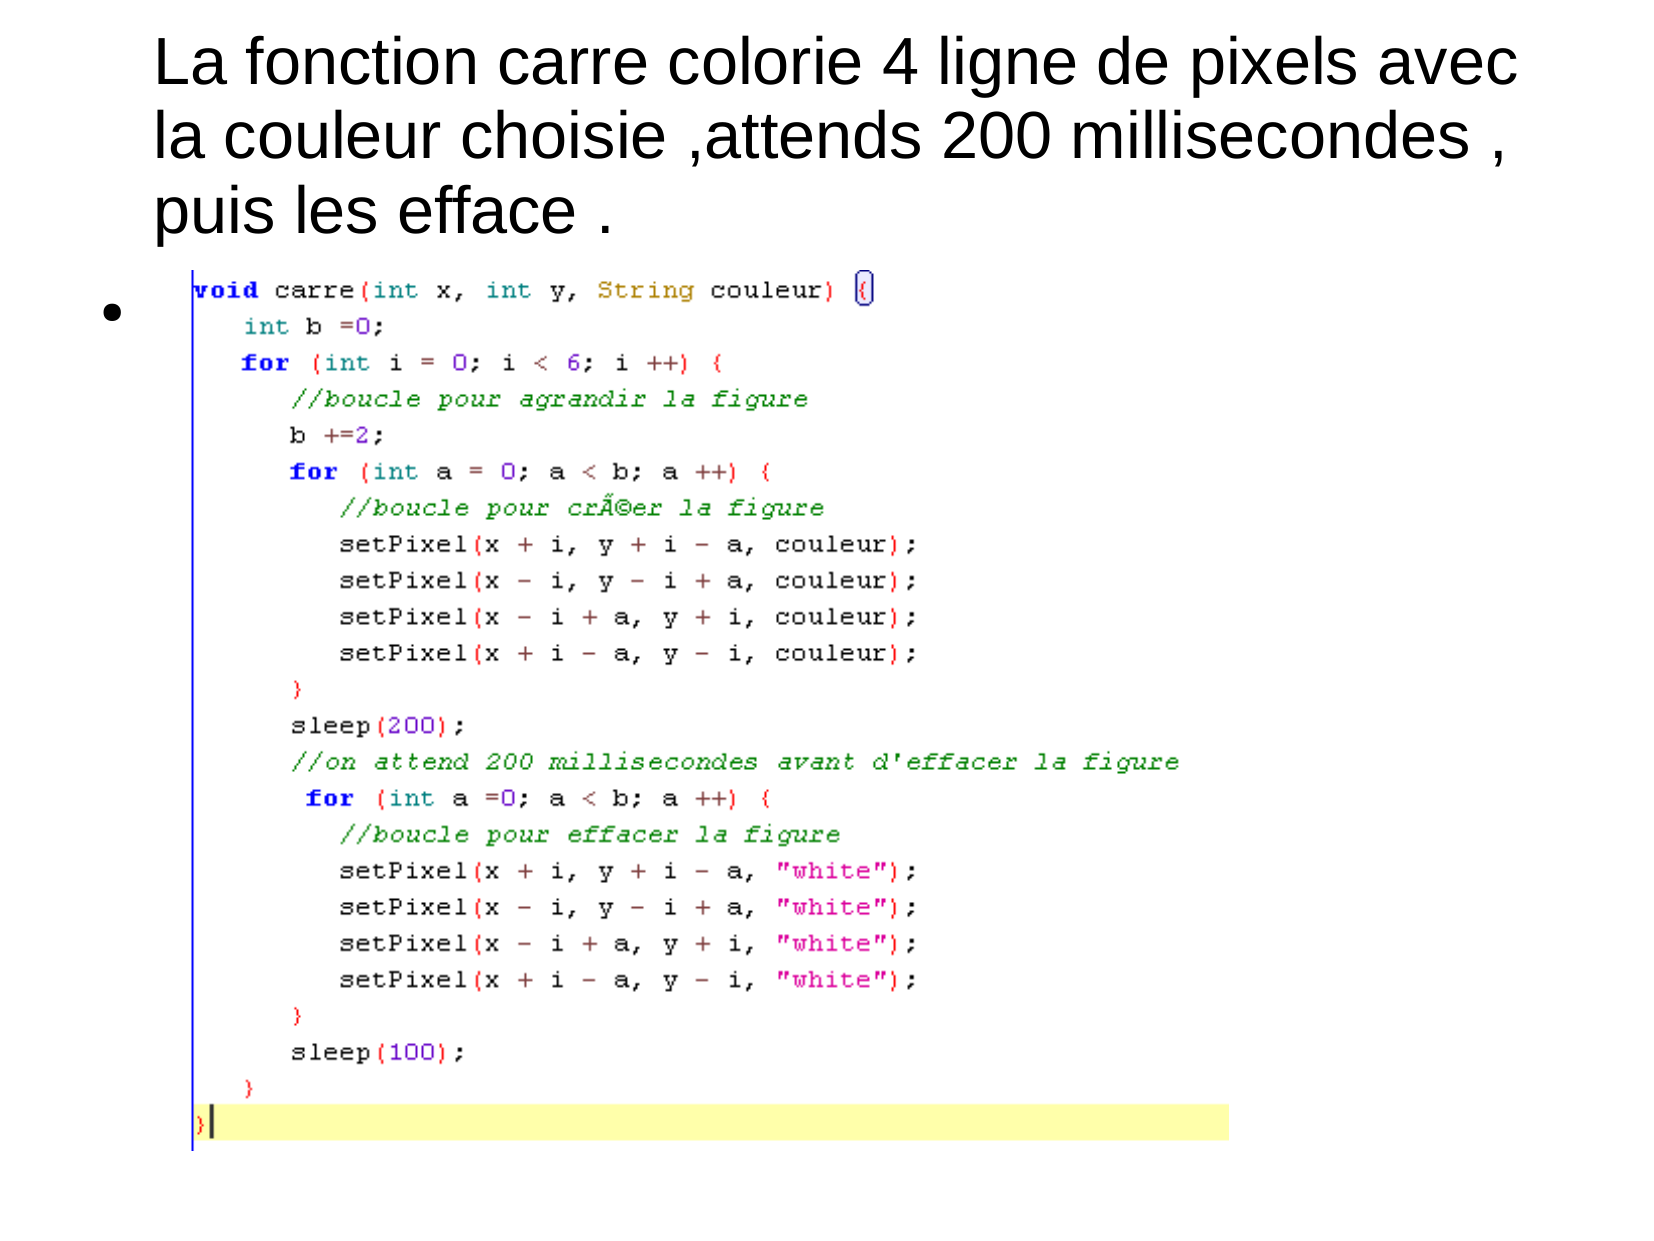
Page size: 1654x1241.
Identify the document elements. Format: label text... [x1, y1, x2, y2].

list La fonction carre colorie 4 ligne de pixels avec la couleur choisie ,attends 200 millisecondes , puis les efface . [82, 23, 1571, 1010]
picture [188, 270, 1229, 1151]
